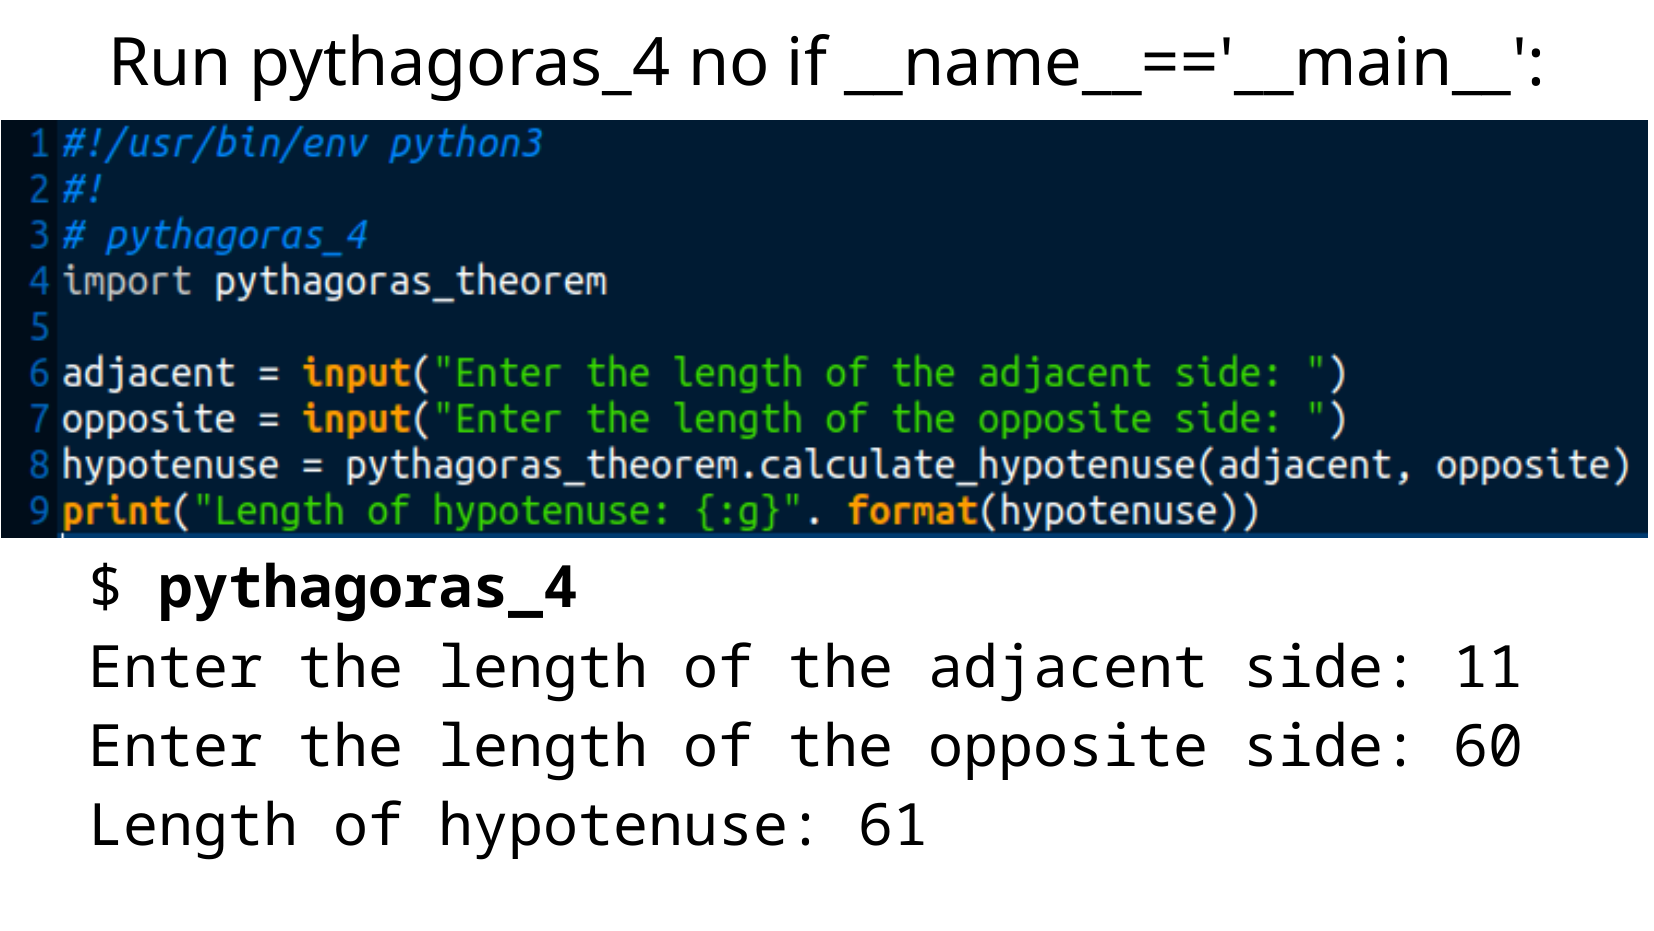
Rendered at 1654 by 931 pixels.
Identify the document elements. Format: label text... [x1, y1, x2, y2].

text_box $ pythagoras_4 Enter the length of the adjacent side: 11 Enter the length of the opposite side: 60 Length of hypotenuse: 61 [88, 587, 1577, 821]
picture [1, 120, 1648, 538]
title Run pythagoras_4 no if __name__=='__main__': [82, 7, 1571, 113]
